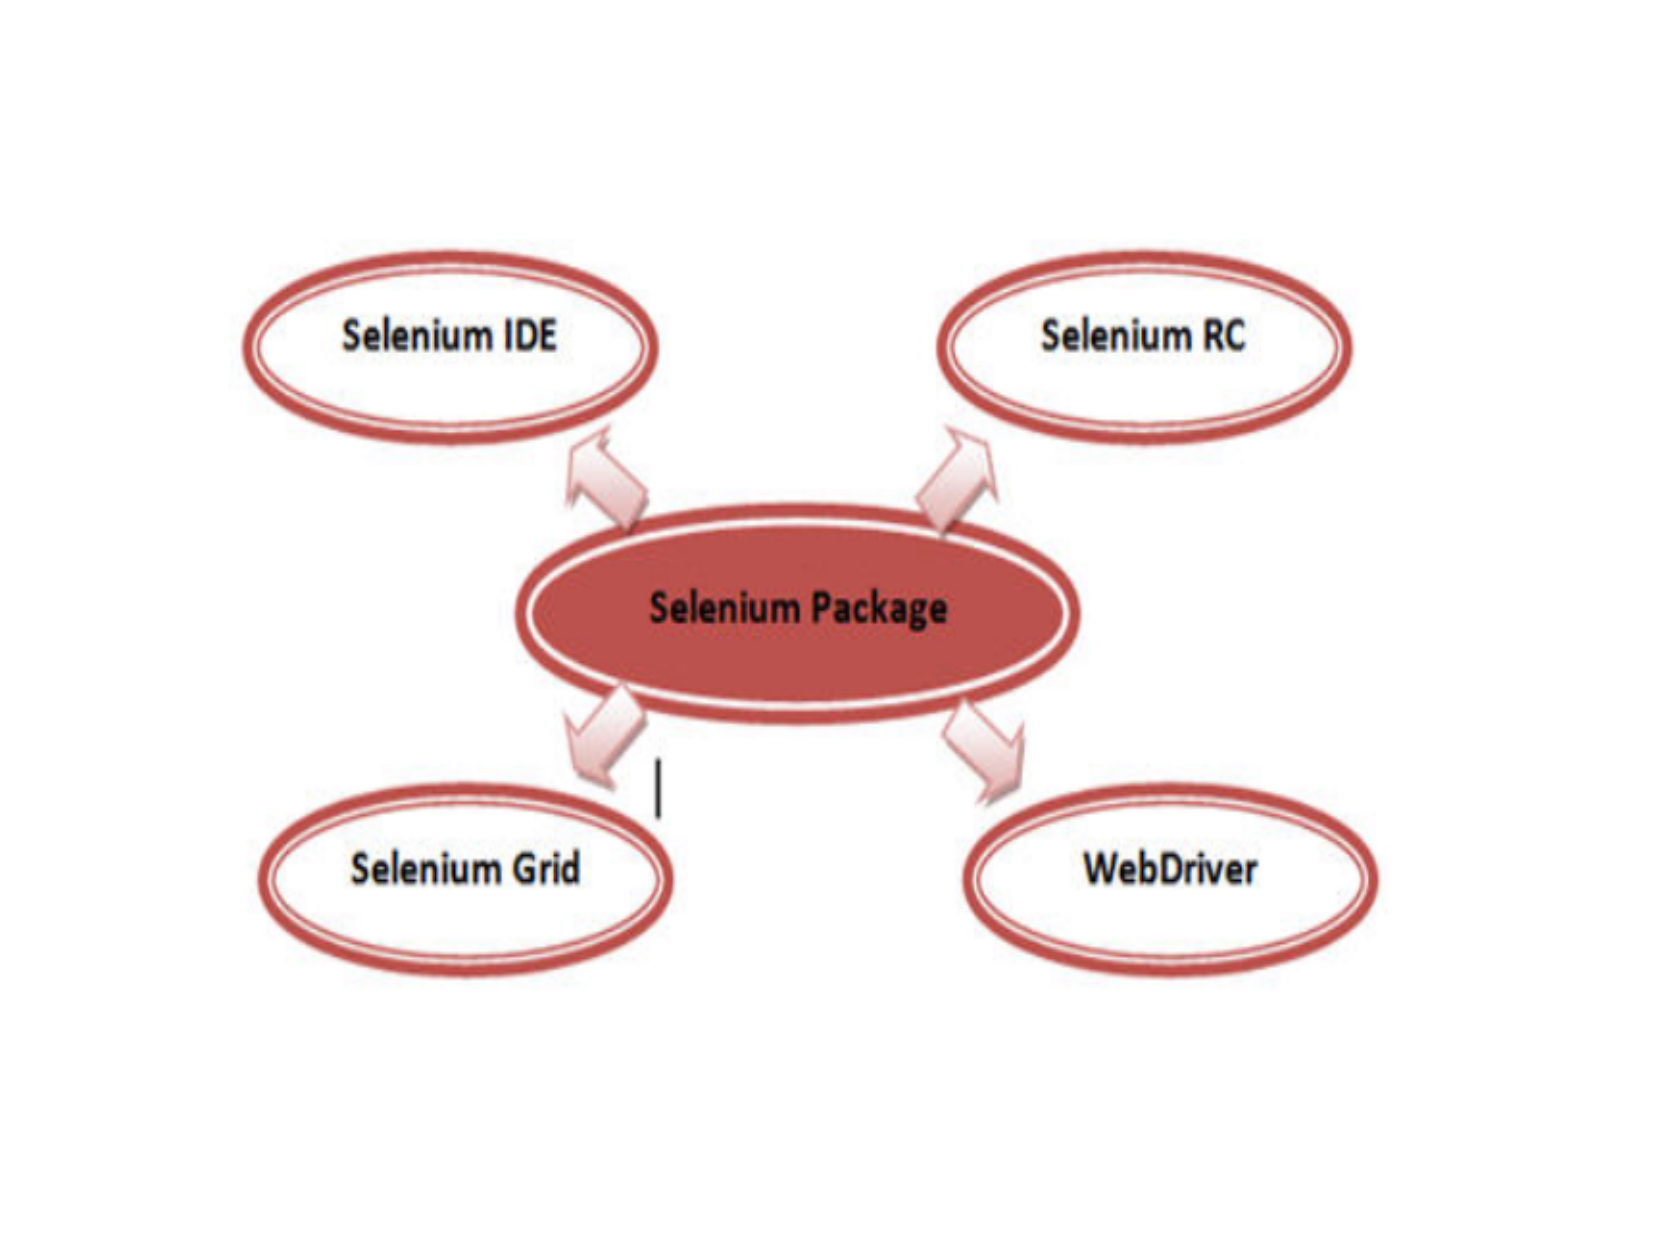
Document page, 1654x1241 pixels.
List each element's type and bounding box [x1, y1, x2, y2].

picture [212, 220, 1463, 1013]
